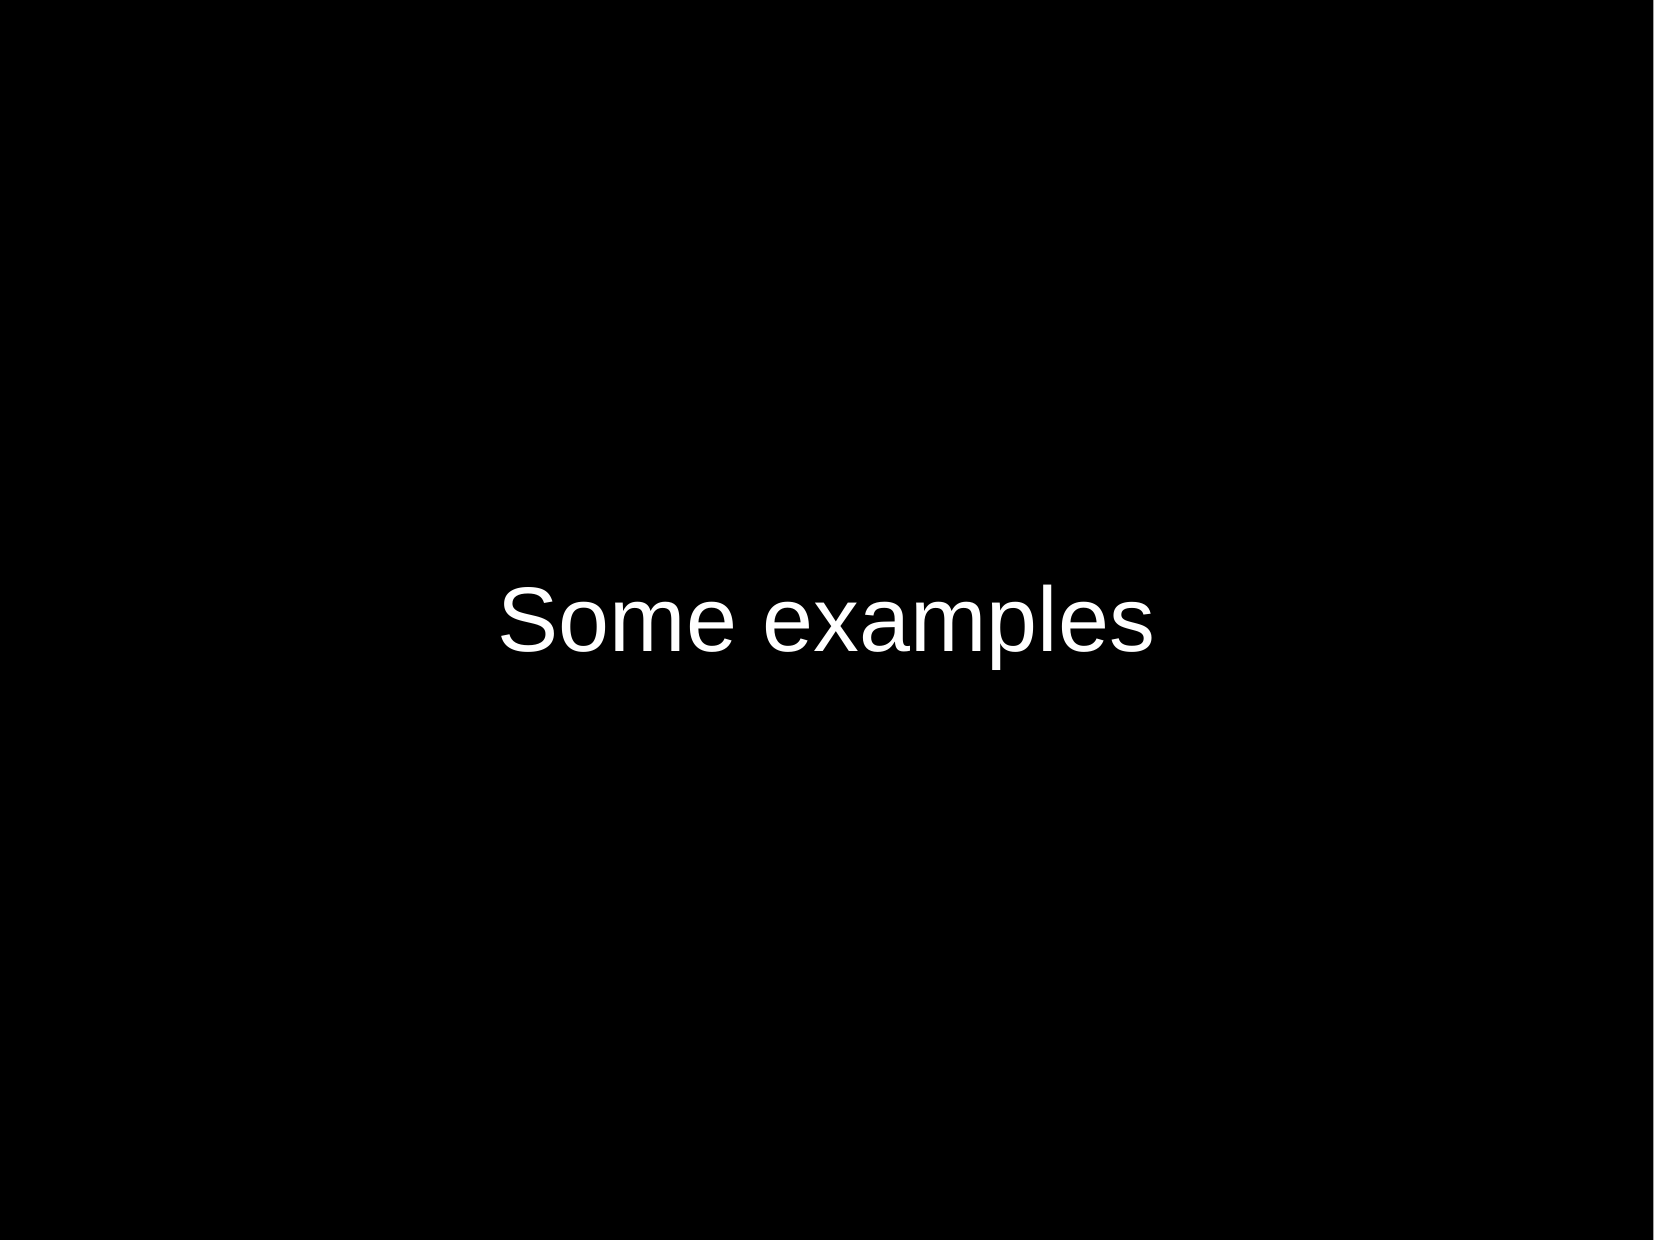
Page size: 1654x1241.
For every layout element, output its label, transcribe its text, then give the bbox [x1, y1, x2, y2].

title Some examples [82, 516, 1571, 724]
